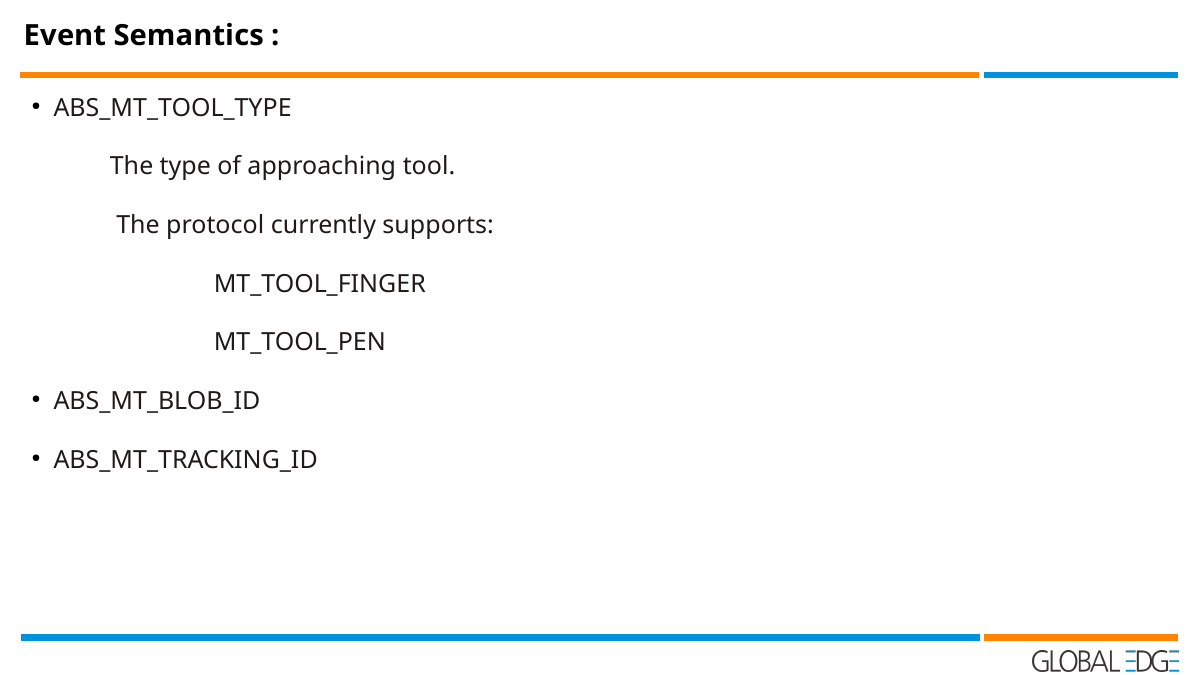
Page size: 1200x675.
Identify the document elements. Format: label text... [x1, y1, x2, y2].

title Event Semantics : [12, 9, 1087, 62]
picture [1032, 650, 1179, 672]
list ABS_MT_TOOL_TYPE The type of approaching tool. The protocol currently supports: MT_TOOL_FINGER MT_TOOL_PEN ABS_MT_BLOB_ID ABS_MT_TRACKING_ID [20, 87, 1178, 627]
